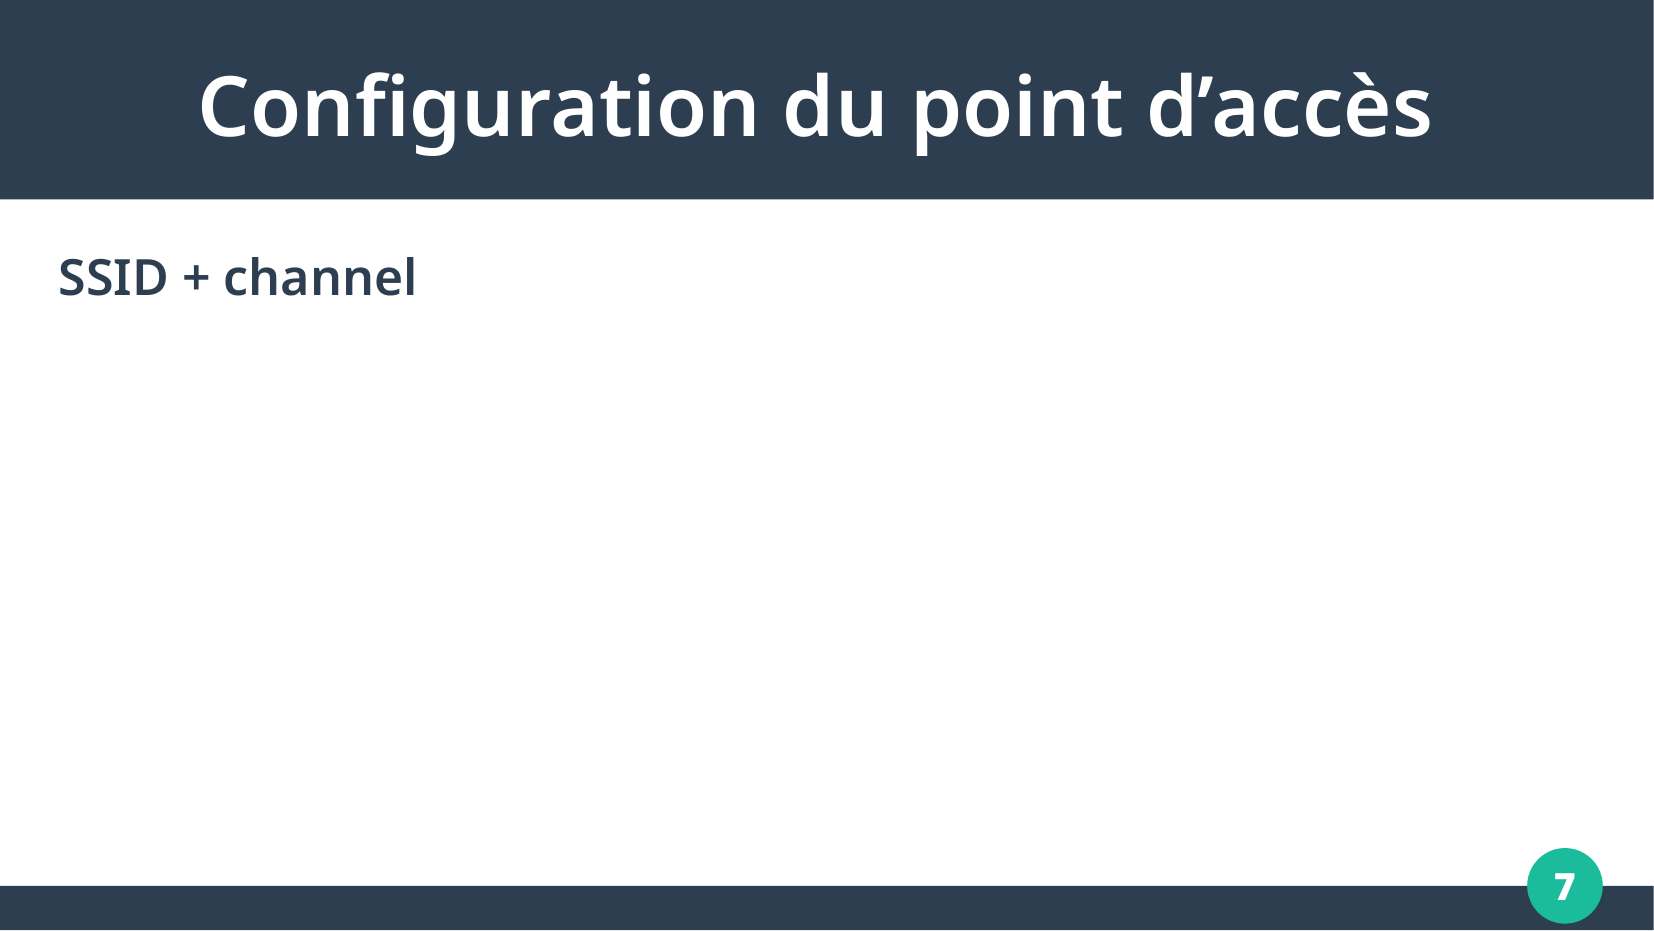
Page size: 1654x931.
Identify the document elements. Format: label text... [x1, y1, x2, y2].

title Configuration du point d’accès [59, 37, 1595, 156]
list SSID + channel [59, 231, 1595, 852]
